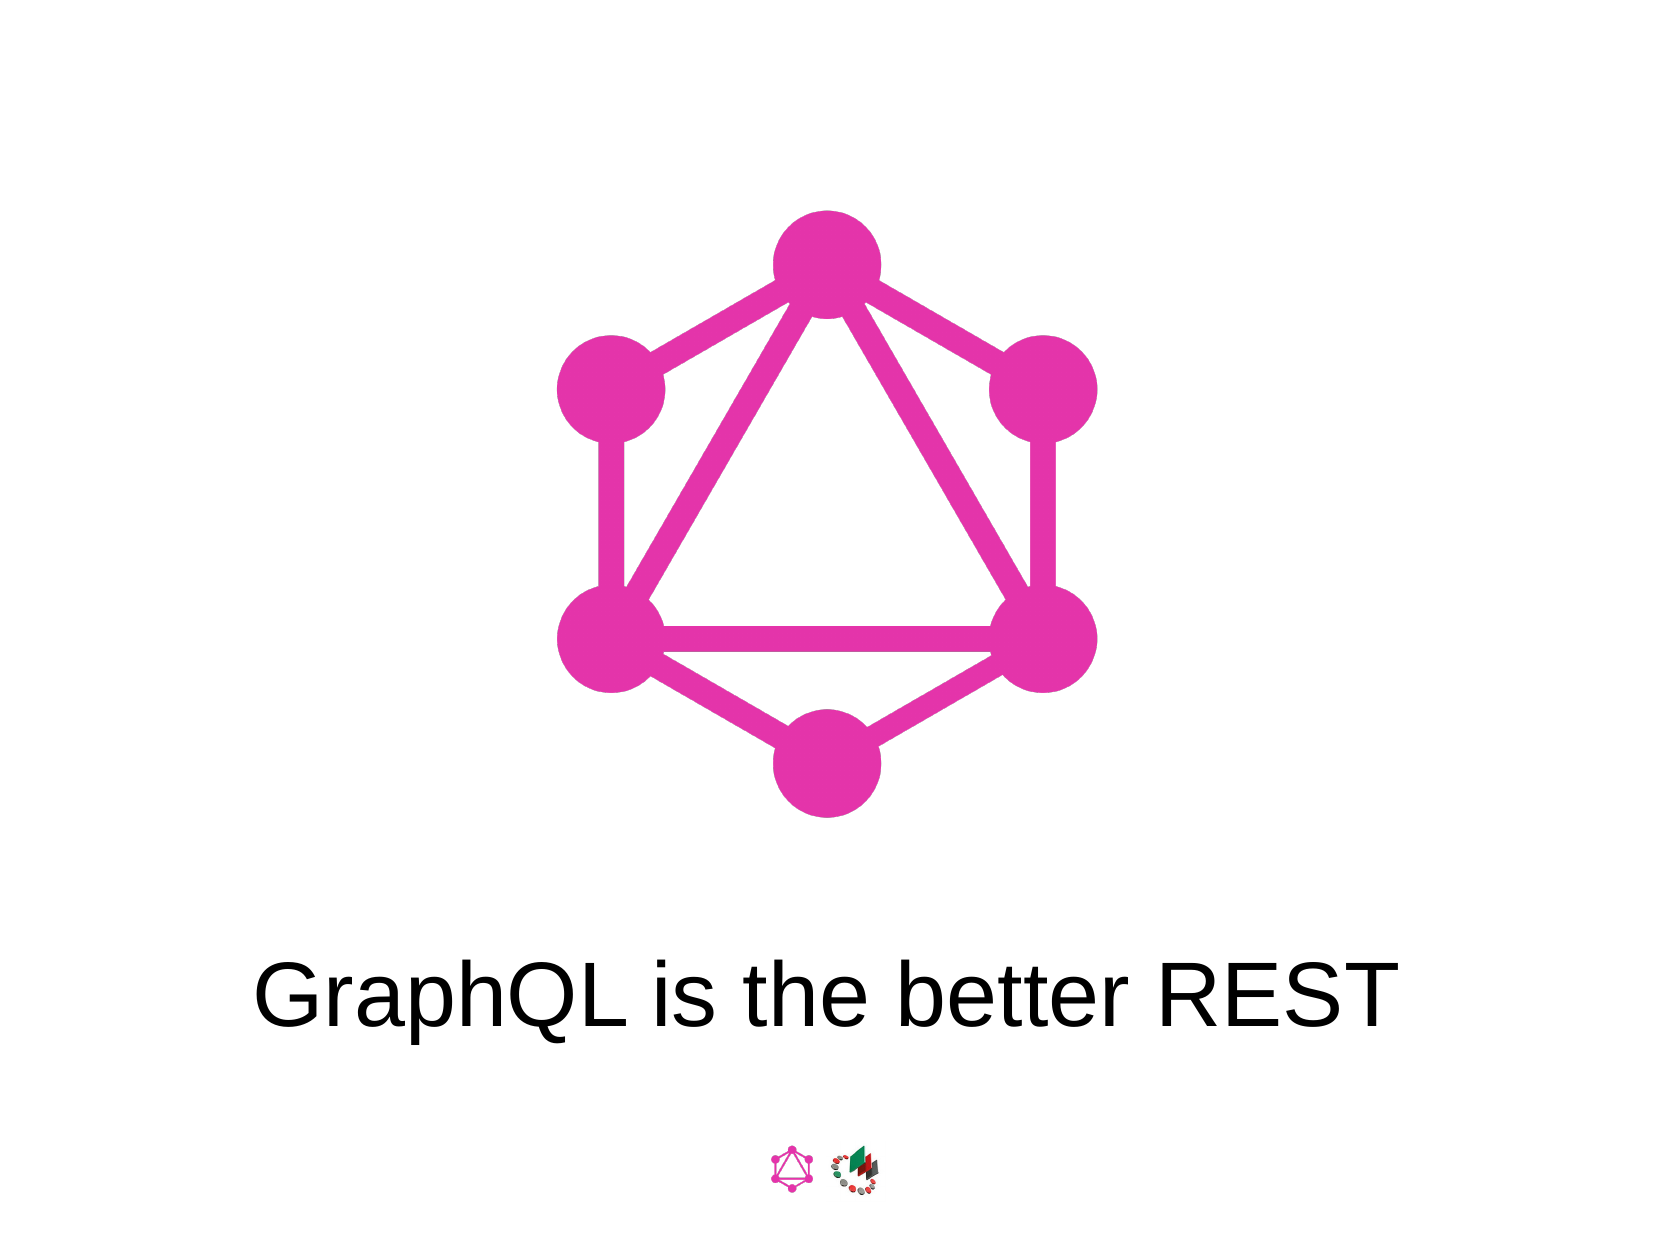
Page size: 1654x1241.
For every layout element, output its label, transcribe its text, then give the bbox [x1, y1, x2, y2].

picture [826, 1141, 886, 1202]
title GraphQL is the better REST [82, 891, 1571, 1099]
picture [768, 1145, 816, 1193]
picture [517, 204, 1137, 824]
